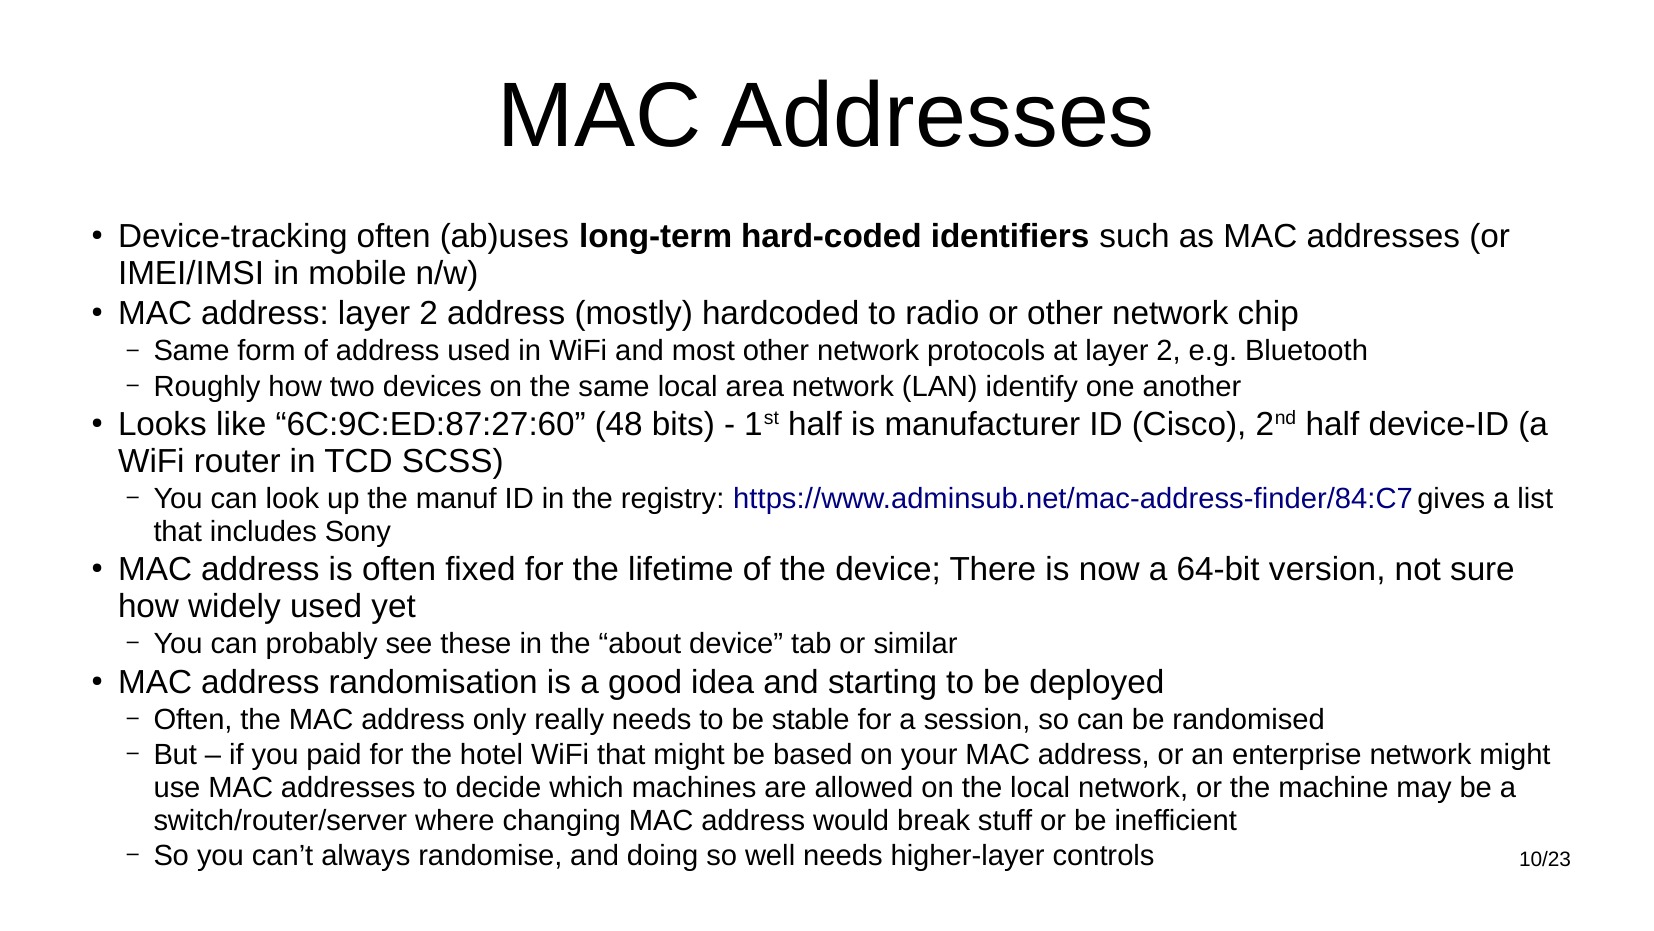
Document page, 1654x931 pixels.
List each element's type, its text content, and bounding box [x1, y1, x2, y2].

title MAC Addresses [82, 37, 1571, 193]
list Device-tracking often (ab)uses long-term hard-coded identifiers such as MAC addresses (or IMEI/IMSI in mobile n/w) MAC address: layer 2 address (mostly) hardcoded to radio or other network chip Same form of address used in WiFi and most other network protocols at layer 2, e.g. Bluetooth Roughly how two devices on the same local area network (LAN) identify one another Looks like “6C:9C:ED:87:27:60” (48 bits) - 1st half is manufacturer ID (Cisco), 2nd half device-ID (a WiFi router in TCD SCSS) You can look up the manuf ID in the registry: https://www.adminsub.net/mac-address-finder/84:C7 gives a list that includes Sony MAC address is often fixed for the lifetime of the device; There is now a 64-bit version, not sure how widely used yet You can probably see these in the “about device” tab or similar MAC address randomisation is a good idea and starting to be deployed Often, the MAC address only really needs to be stable for a session, so can be randomised But – if you paid for the hotel WiFi that might be based on your MAC address, or an enterprise network might use MAC addresses to decide which machines are allowed on the local network, or the machine may be a switch/router/server where changing MAC address would break stuff or be inefficient So you can’t always randomise, and doing so well needs higher-layer controls [82, 217, 1571, 879]
